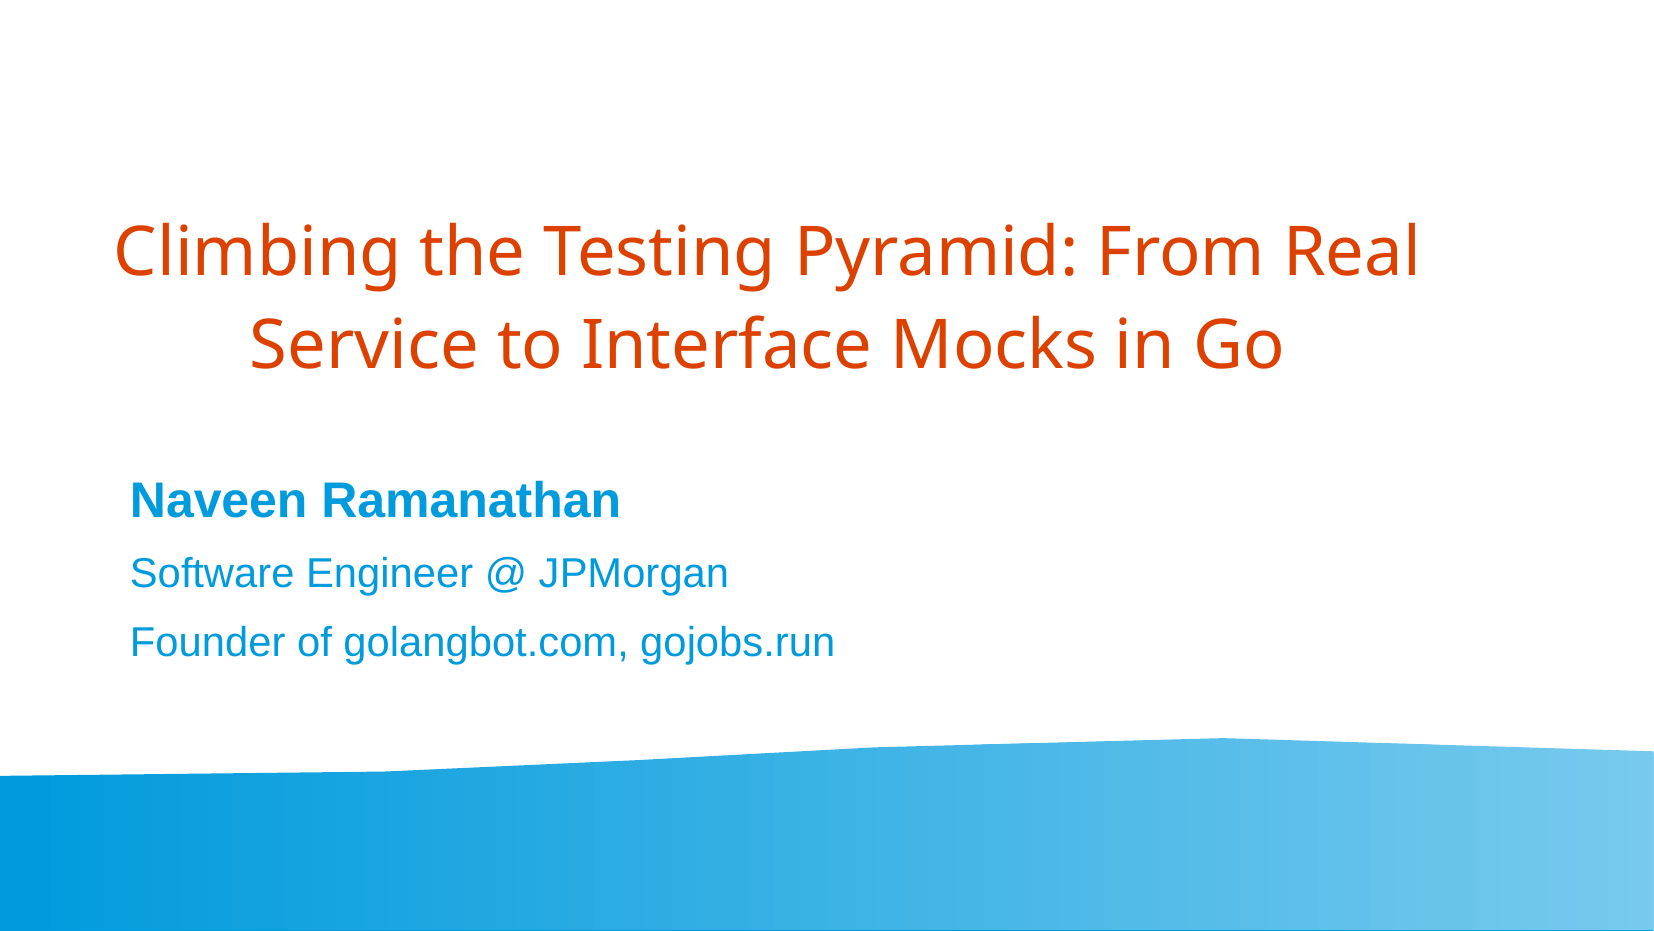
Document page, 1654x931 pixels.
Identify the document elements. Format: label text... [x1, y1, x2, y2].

list Naveen Ramanathan Software Engineer @ JPMorgan Founder of golangbot.com, gojobs.run [59, 472, 1595, 739]
title Climbing the Testing Pyramid: From Real Service to Interface Mocks in Go [29, 204, 1506, 387]
